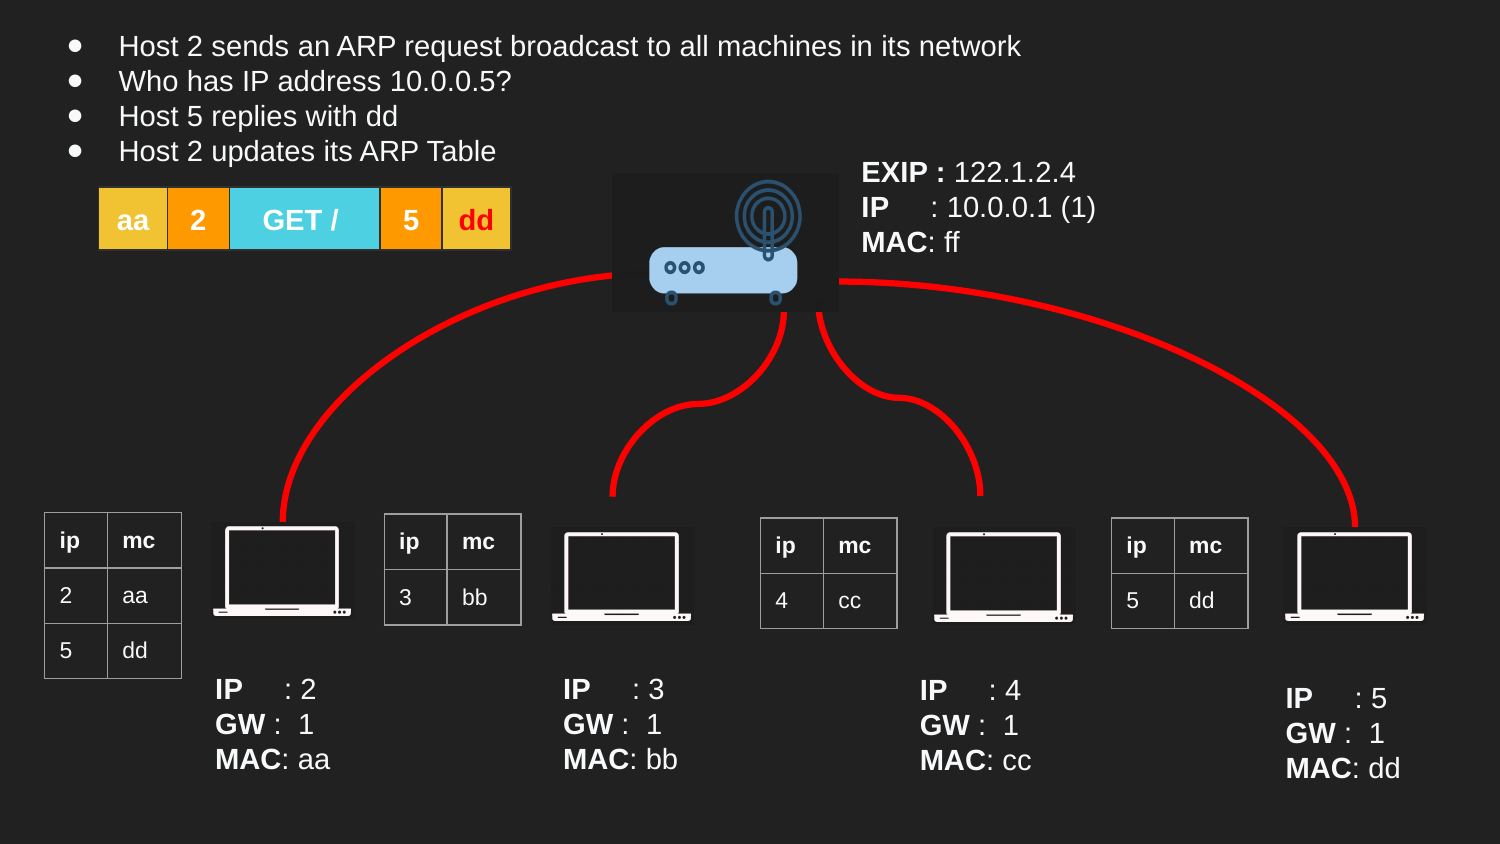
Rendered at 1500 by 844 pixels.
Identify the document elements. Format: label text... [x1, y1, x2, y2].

table_cell dd [1175, 574, 1247, 628]
table_header ip [45, 513, 107, 567]
text_box IP : 2 GW : 1 MAC: aa [200, 655, 364, 777]
table_cell 2 [45, 569, 107, 623]
picture [211, 522, 355, 619]
table_cell bb [448, 570, 520, 624]
text_box 2 [167, 187, 230, 251]
table_header mc [108, 513, 181, 567]
text_box IP : 3 GW : 1 MAC: bb [548, 655, 731, 777]
text_box aa [98, 187, 167, 251]
table_cell dd [108, 624, 181, 678]
table_header ip [1112, 519, 1174, 573]
table_header mc [1175, 519, 1247, 573]
text_box EXIP : 122.1.2.4 IP : 10.0.0.1 (1) MAC: ff [846, 138, 1161, 260]
picture [612, 173, 839, 312]
table_cell aa [108, 569, 181, 623]
picture [1283, 527, 1427, 625]
table_cell 4 [761, 574, 823, 628]
table_cell 3 [385, 570, 446, 624]
table_header mc [824, 519, 896, 573]
table_header ip [761, 519, 823, 573]
picture [932, 527, 1076, 625]
text_box IP : 5 GW : 1 MAC: dd [1270, 664, 1466, 787]
text_box dd [442, 187, 511, 251]
picture [550, 527, 695, 625]
table_cell cc [824, 574, 896, 628]
text_box Host 2 sends an ARP request broadcast to all machines in its network Who has IP address 10.0.0.5? Host 5 replies with dd Host 2 updates its ARP Table [28, 12, 1086, 181]
table_cell 5 [45, 624, 107, 678]
table_header ip [385, 515, 446, 569]
text_box GET / [230, 187, 380, 251]
table_cell 5 [1112, 574, 1174, 628]
text_box IP : 4 GW : 1 MAC: cc [904, 656, 1068, 778]
text_box 5 [380, 187, 442, 251]
table_header mc [448, 515, 520, 569]
